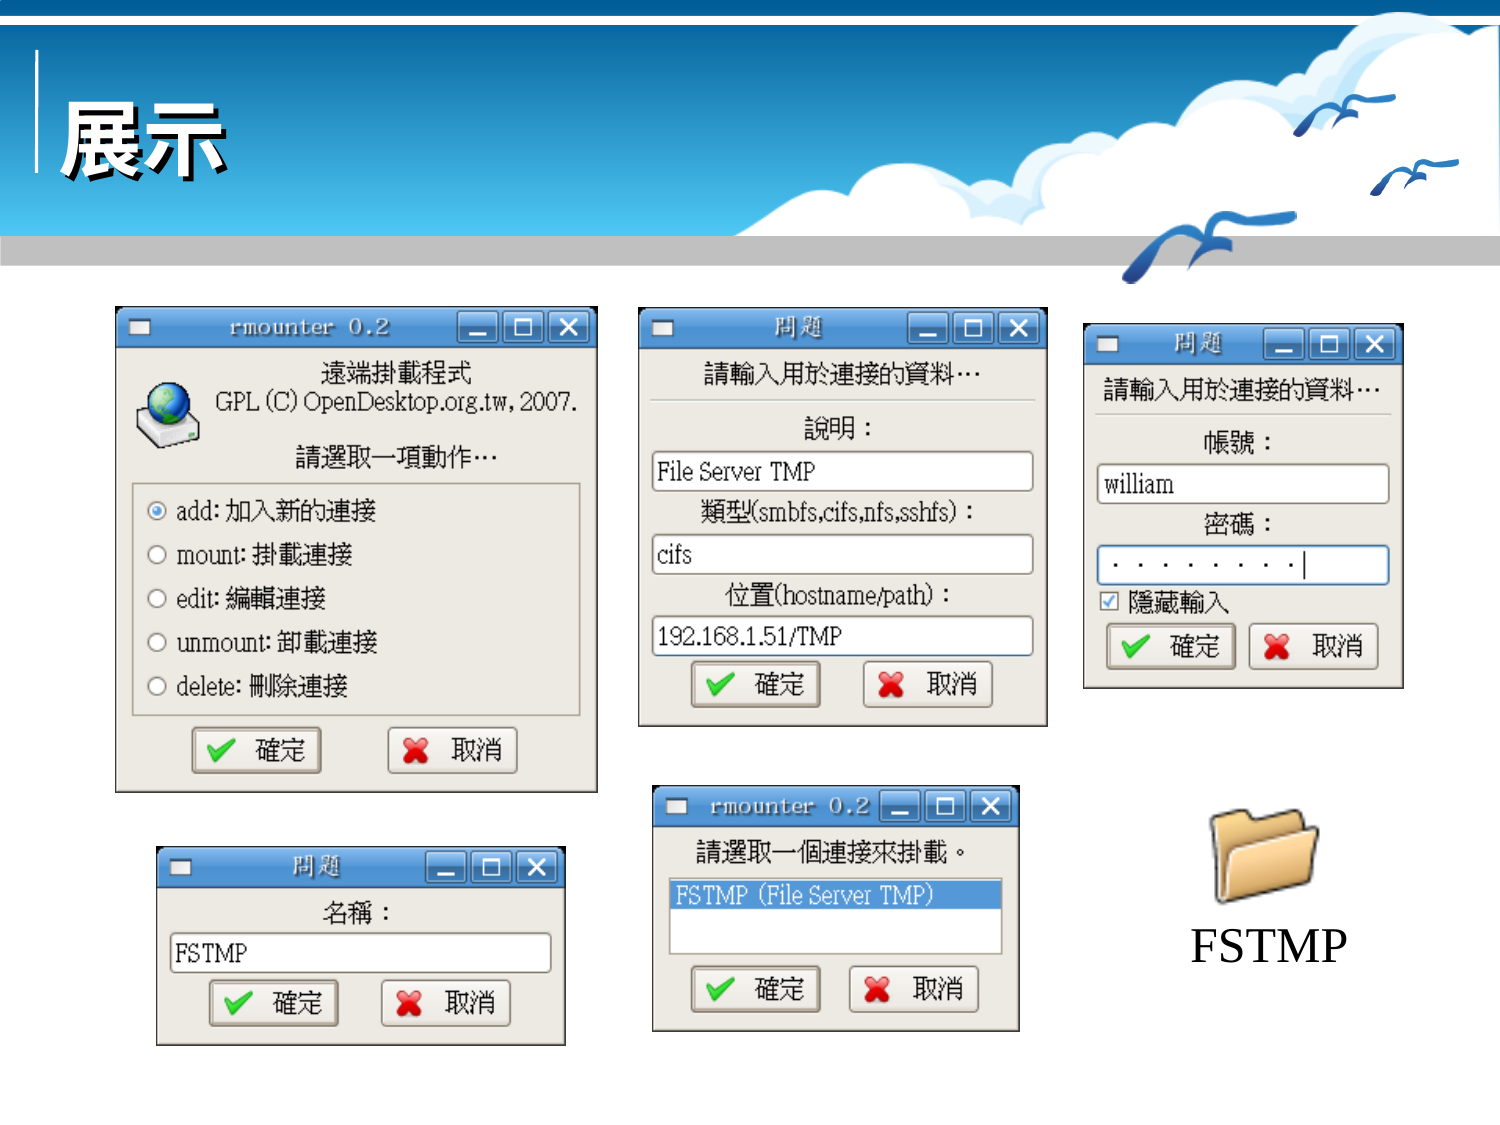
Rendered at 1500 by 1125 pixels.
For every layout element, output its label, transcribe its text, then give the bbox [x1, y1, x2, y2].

picture [1199, 791, 1334, 910]
picture [156, 846, 566, 1046]
picture [652, 785, 1020, 1032]
text_box FSTMP [1175, 910, 1381, 1065]
title 展示 [59, 86, 1465, 186]
picture [115, 306, 598, 793]
picture [638, 307, 1048, 727]
picture [730, 12, 1500, 284]
picture [1083, 323, 1404, 689]
